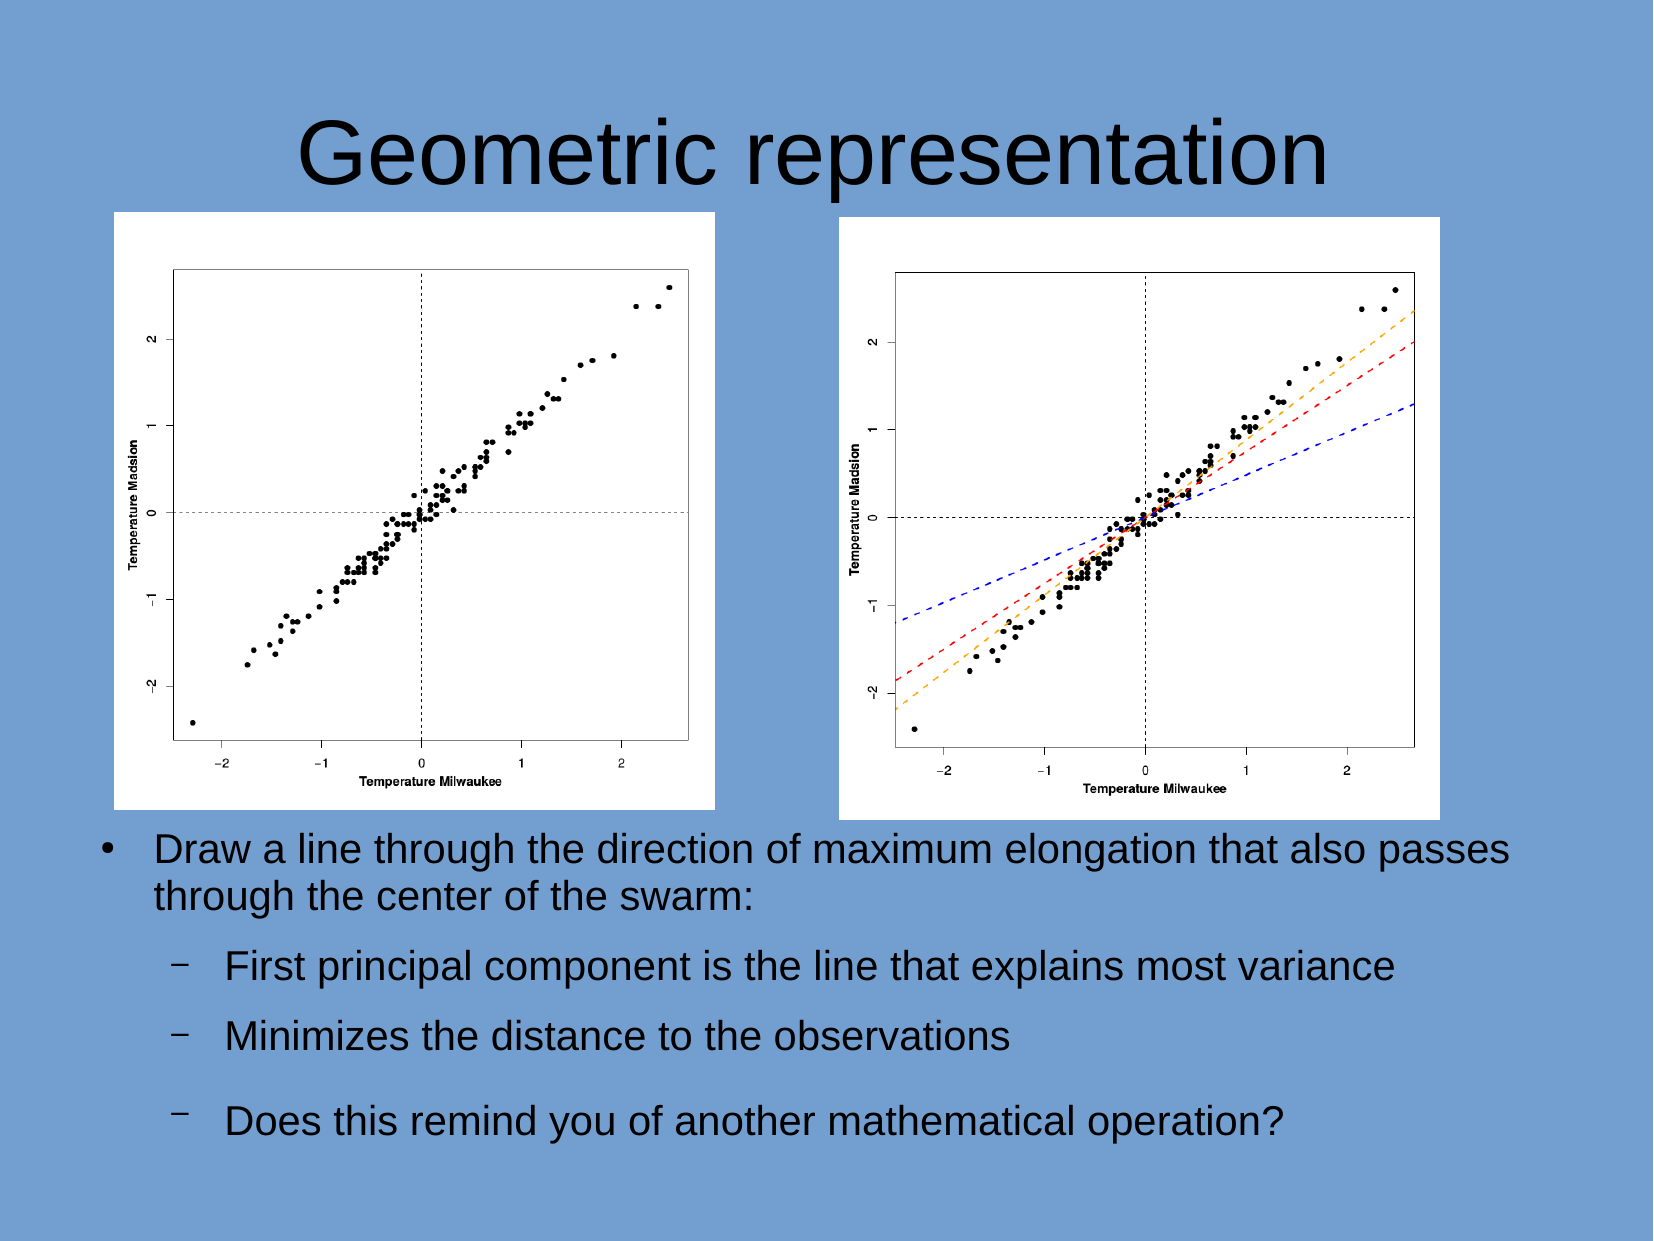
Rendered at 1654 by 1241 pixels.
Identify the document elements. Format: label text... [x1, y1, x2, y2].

list Draw a line through the direction of maximum elongation that also passes through the center of the swarm: First principal component is the line that explains most variance Minimizes the distance to the observations Does this remind you of another mathematical operation? [82, 825, 1571, 1241]
title Geometric representation [82, 49, 1571, 257]
picture [839, 217, 1440, 820]
picture [114, 212, 715, 810]
